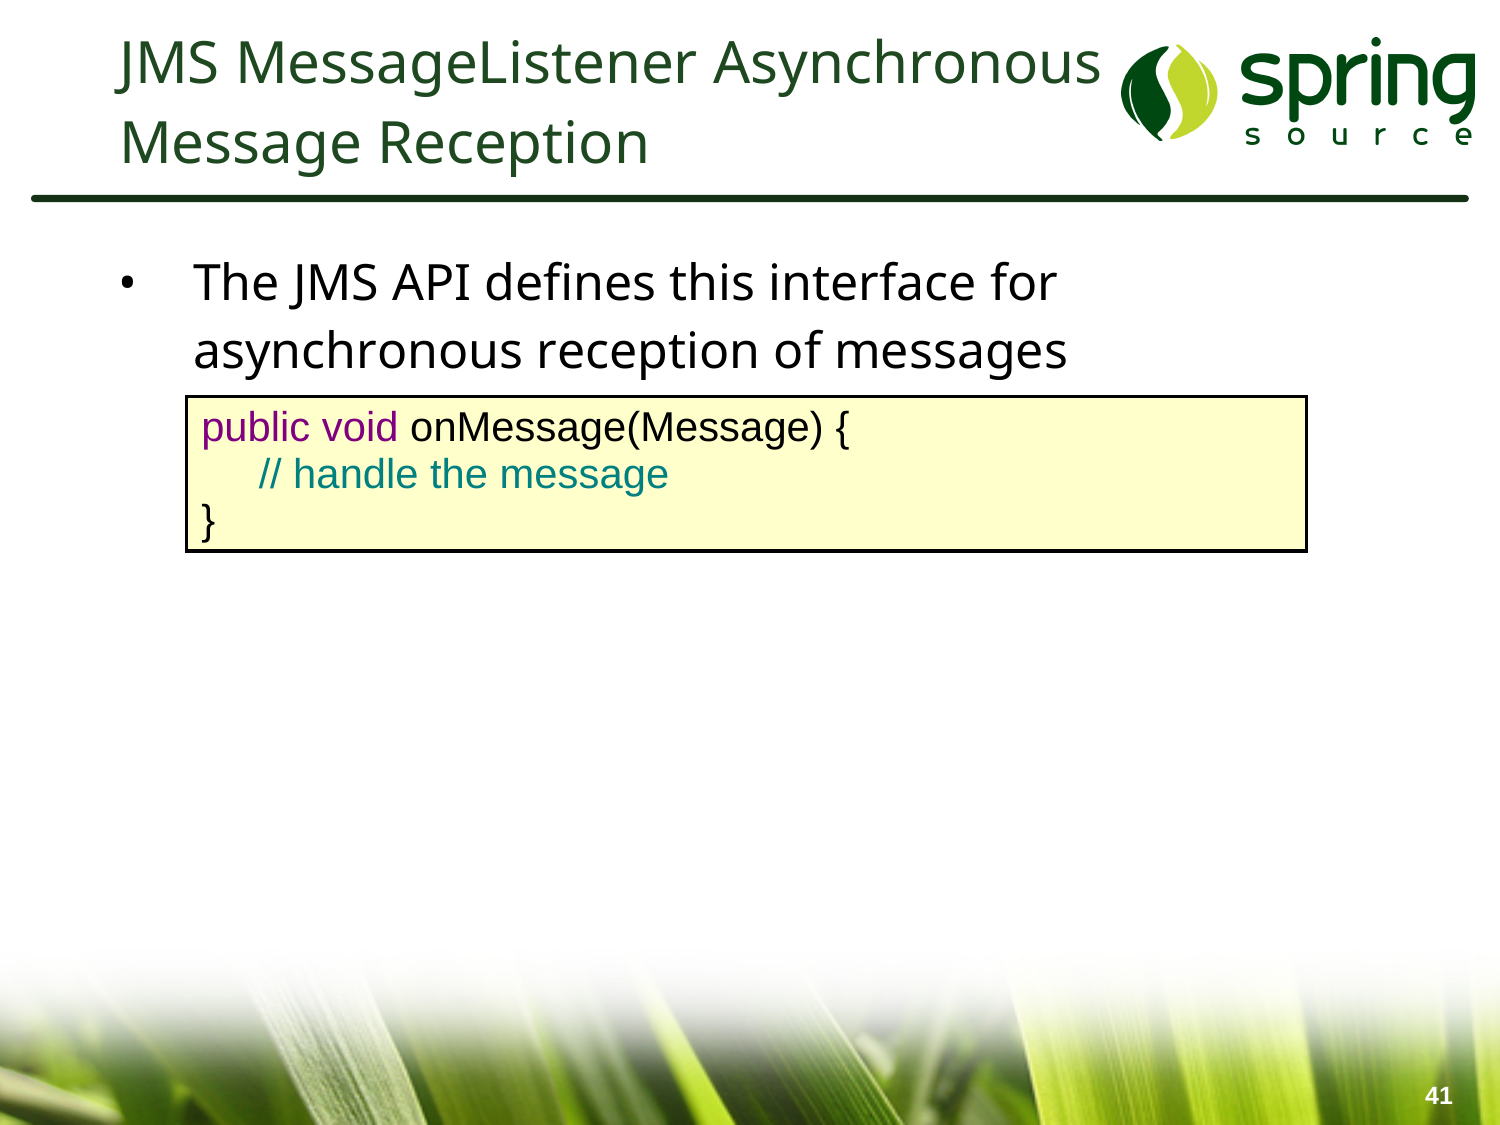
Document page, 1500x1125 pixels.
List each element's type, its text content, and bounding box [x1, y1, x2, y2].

text_box public void onMessage(Message) { // handle the message } [186, 396, 1307, 552]
picture [1137, 37, 1475, 145]
picture [0, 944, 1500, 1125]
title JMS MessageListener Asynchronous Message Reception [104, 14, 1137, 177]
list The JMS API defines this interface for asynchronous reception of messages [103, 239, 1394, 903]
